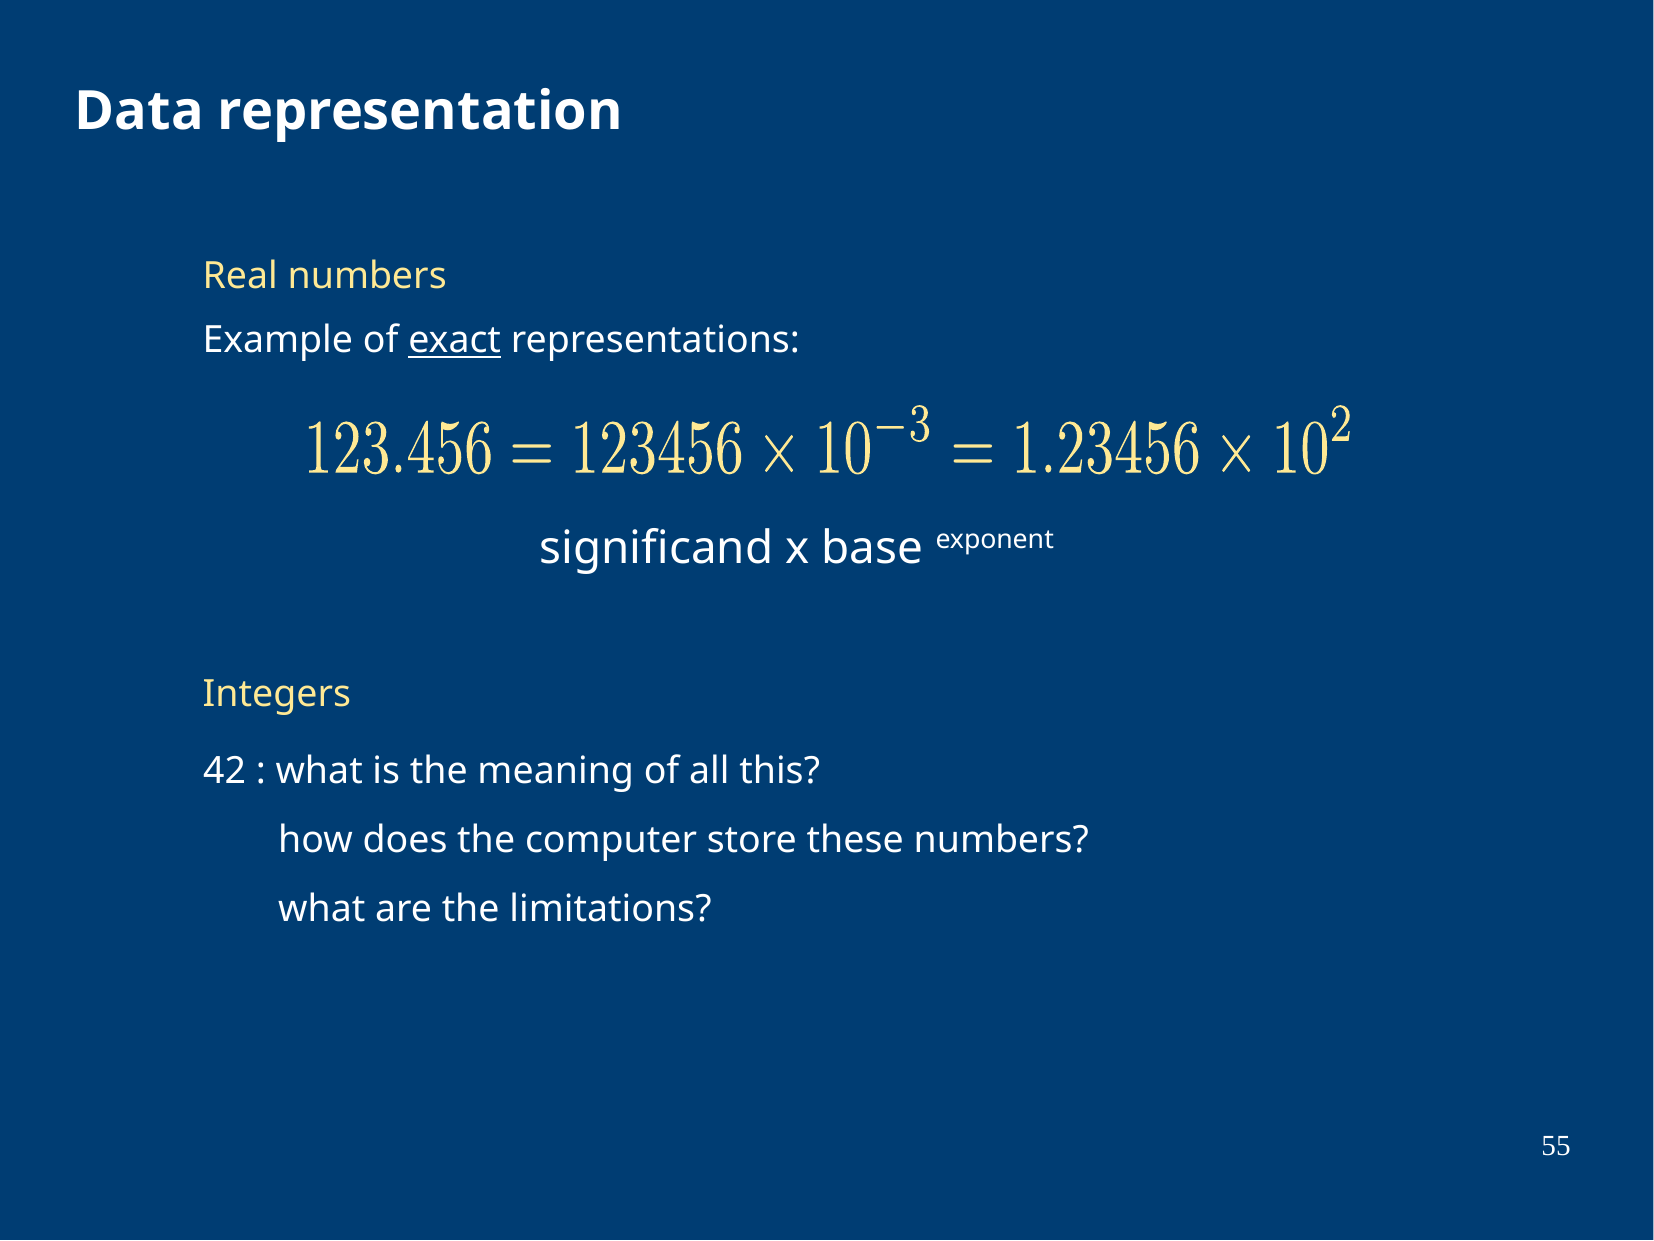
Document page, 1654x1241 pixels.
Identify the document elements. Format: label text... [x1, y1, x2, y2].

text_box Integers [187, 659, 440, 735]
text_box 42 : what is the meaning of all this? how does the computer store these numbers? what are the limitations? [188, 736, 1519, 971]
text_box significand x base exponent [525, 507, 1330, 596]
text_box Example of exact representations: [187, 305, 1104, 381]
text_box Data representation [60, 64, 870, 165]
text_box Real numbers [187, 241, 583, 318]
picture [301, 402, 1352, 478]
